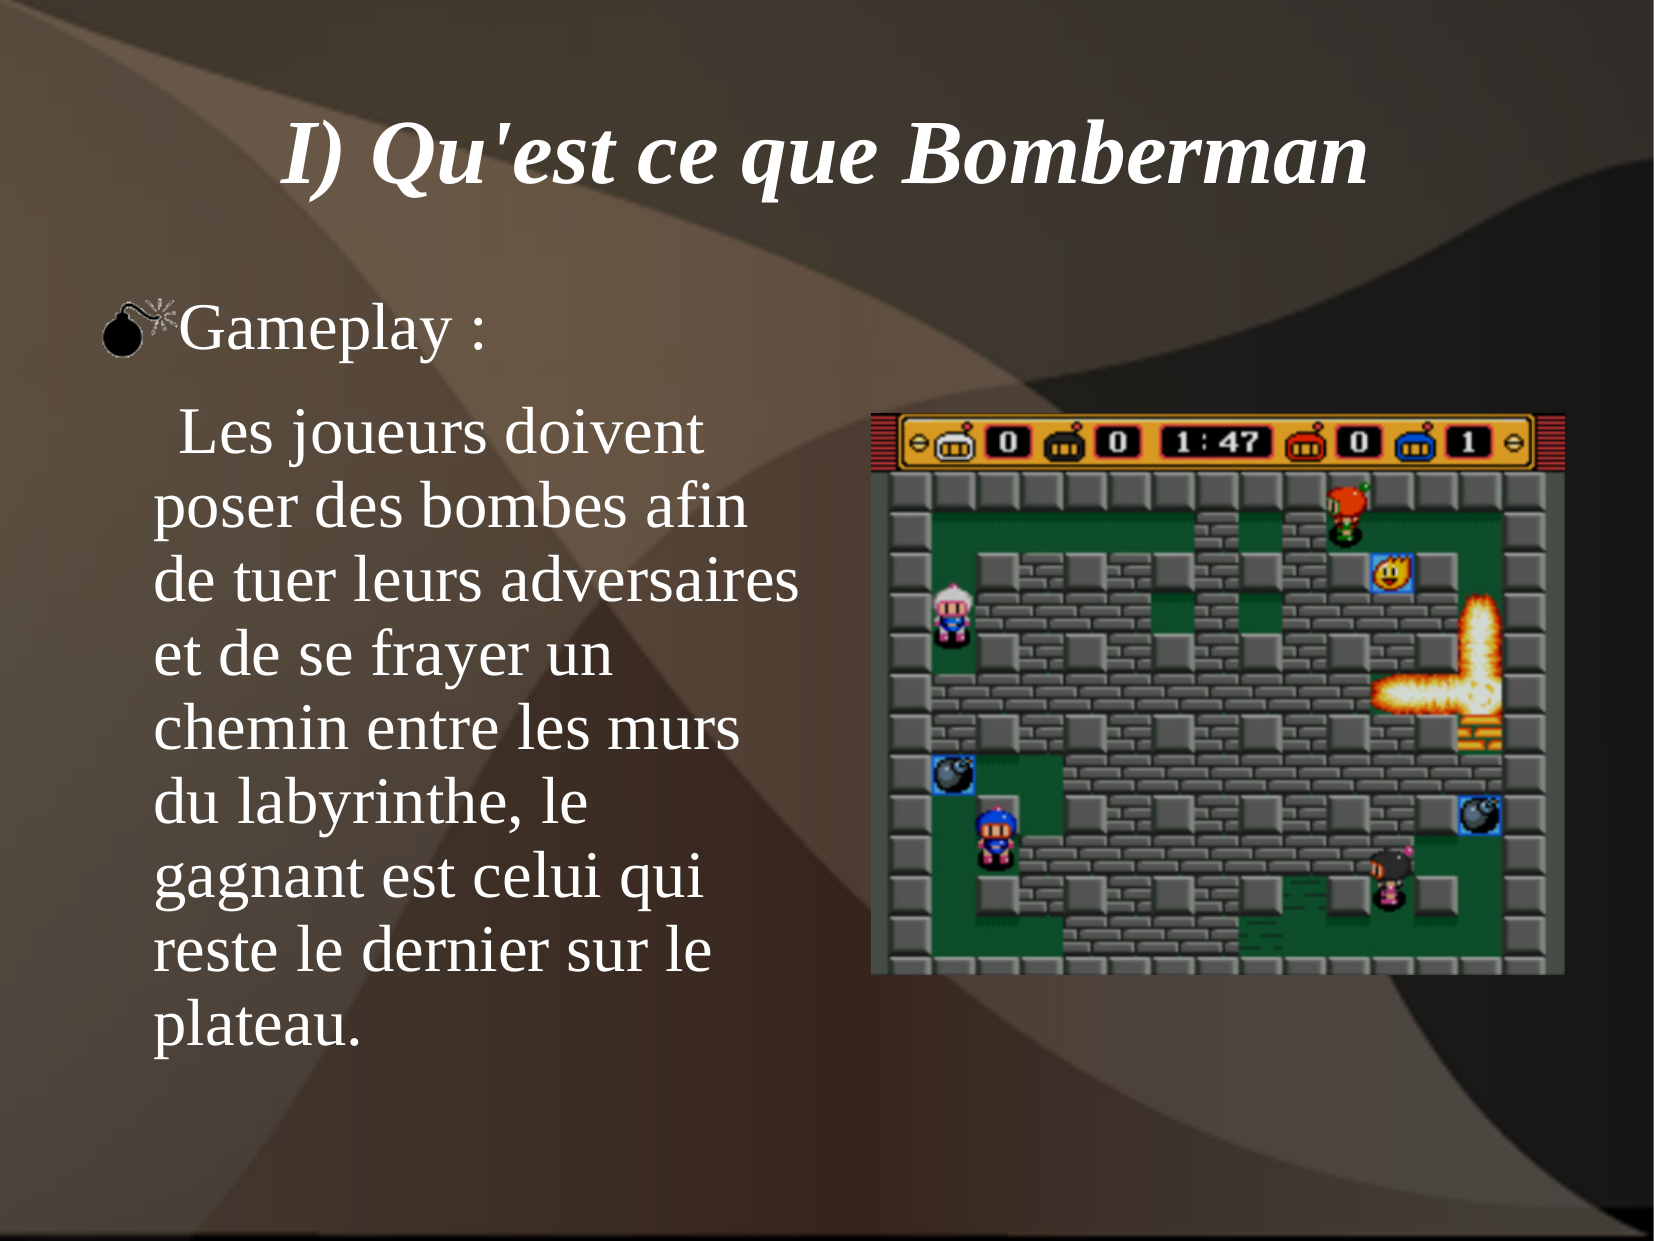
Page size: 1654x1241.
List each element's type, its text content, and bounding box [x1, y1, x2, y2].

list Gameplay : Les joueurs doivent poser des bombes afin de tuer leurs adversaires et de se frayer un chemin entre les murs du labyrinthe, le gagnant est celui qui reste le dernier sur le plateau. [82, 290, 809, 1109]
title I) Qu'est ce que Bomberman [82, 49, 1571, 257]
picture [0, 0, 1654, 1241]
